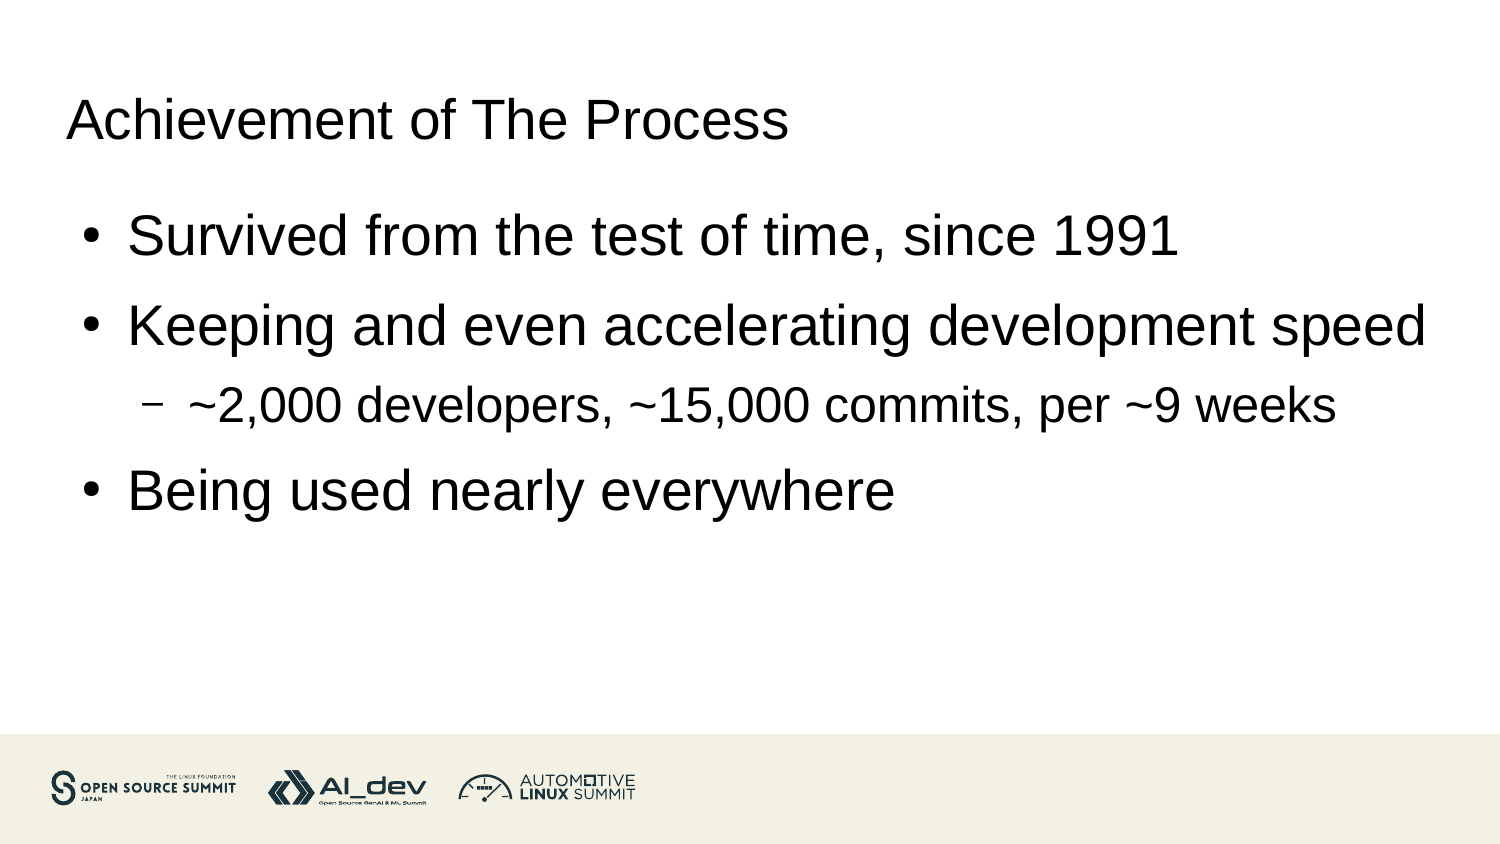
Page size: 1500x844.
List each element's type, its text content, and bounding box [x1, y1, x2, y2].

list Survived from the test of time, since 1991 Keeping and even accelerating development speed ~2,000 developers, ~15,000 commits, per ~9 weeks Being used nearly everywhere [51, 189, 1449, 601]
title Achievement of The Process [51, 72, 1449, 167]
